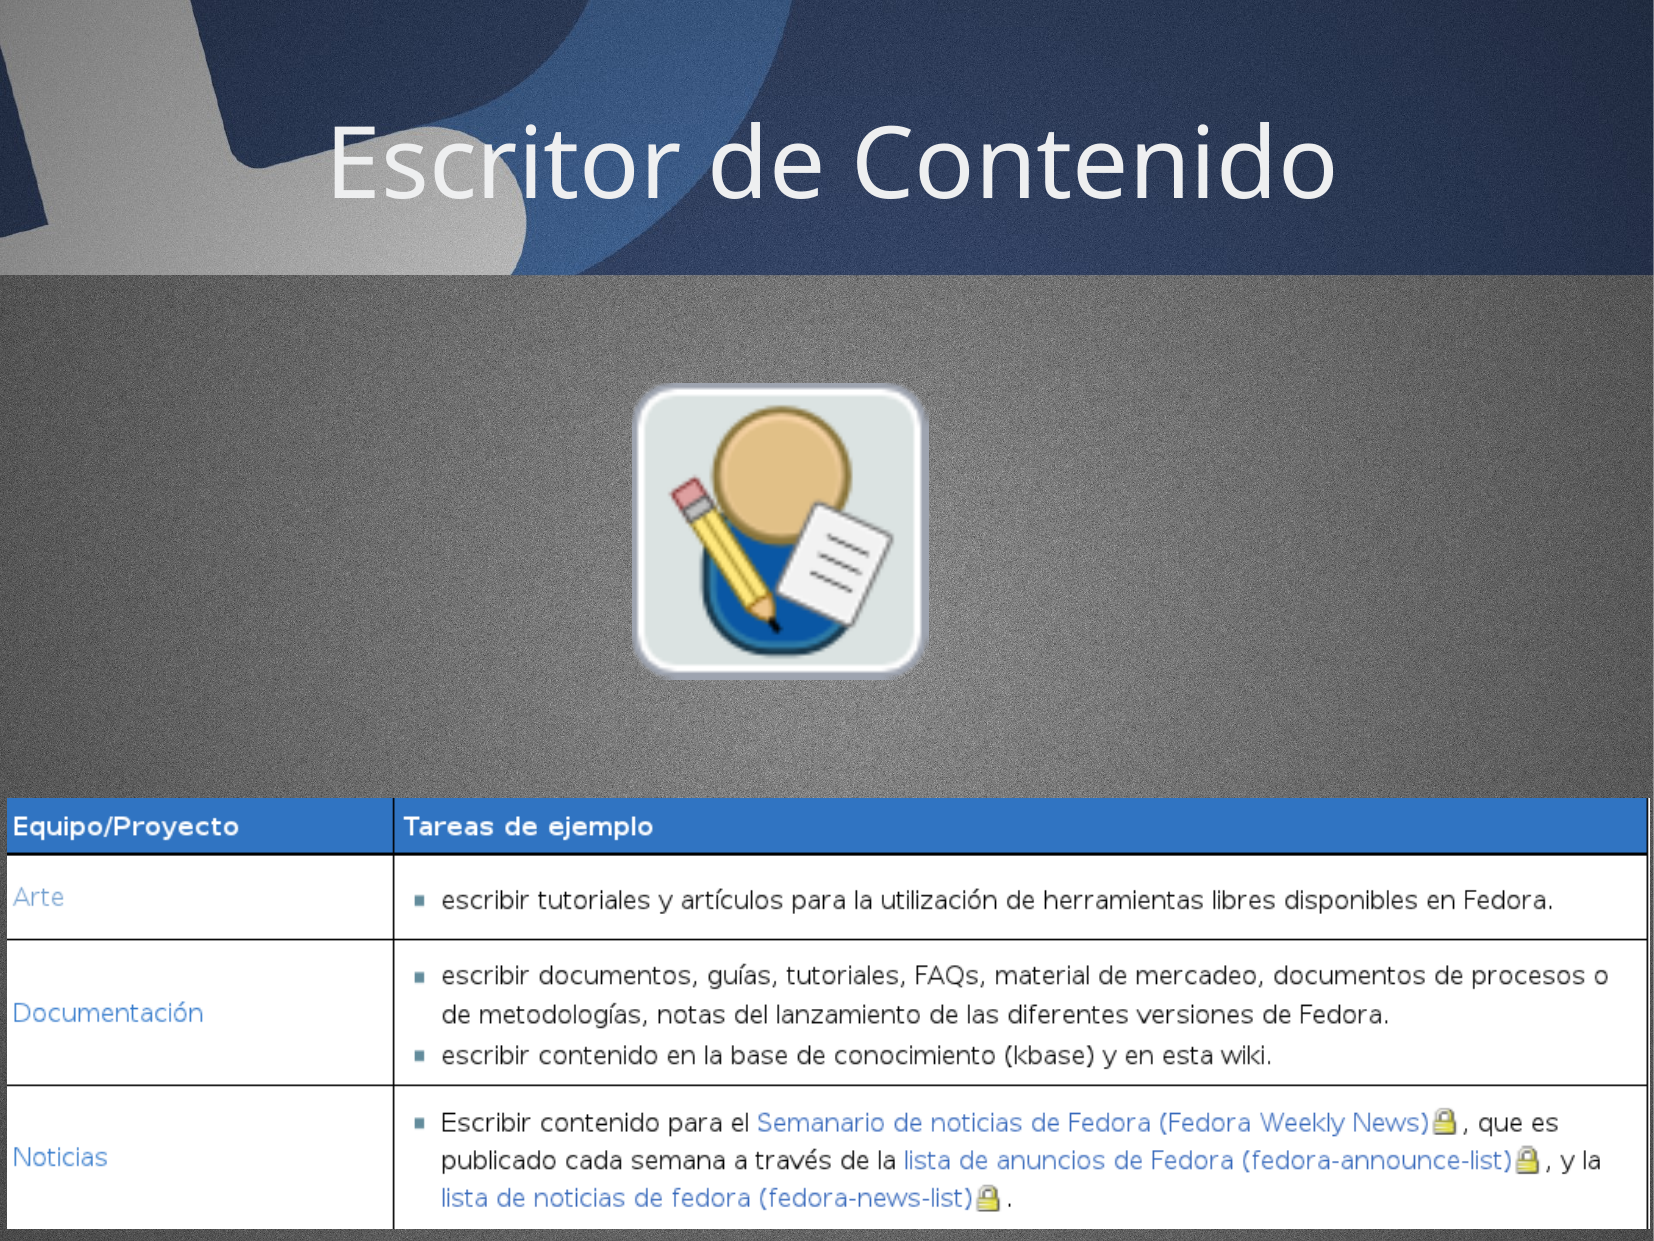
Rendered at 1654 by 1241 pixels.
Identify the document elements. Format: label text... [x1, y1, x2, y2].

picture [0, 0, 1654, 1241]
text_box Escritor de Contenido [88, 58, 1577, 266]
